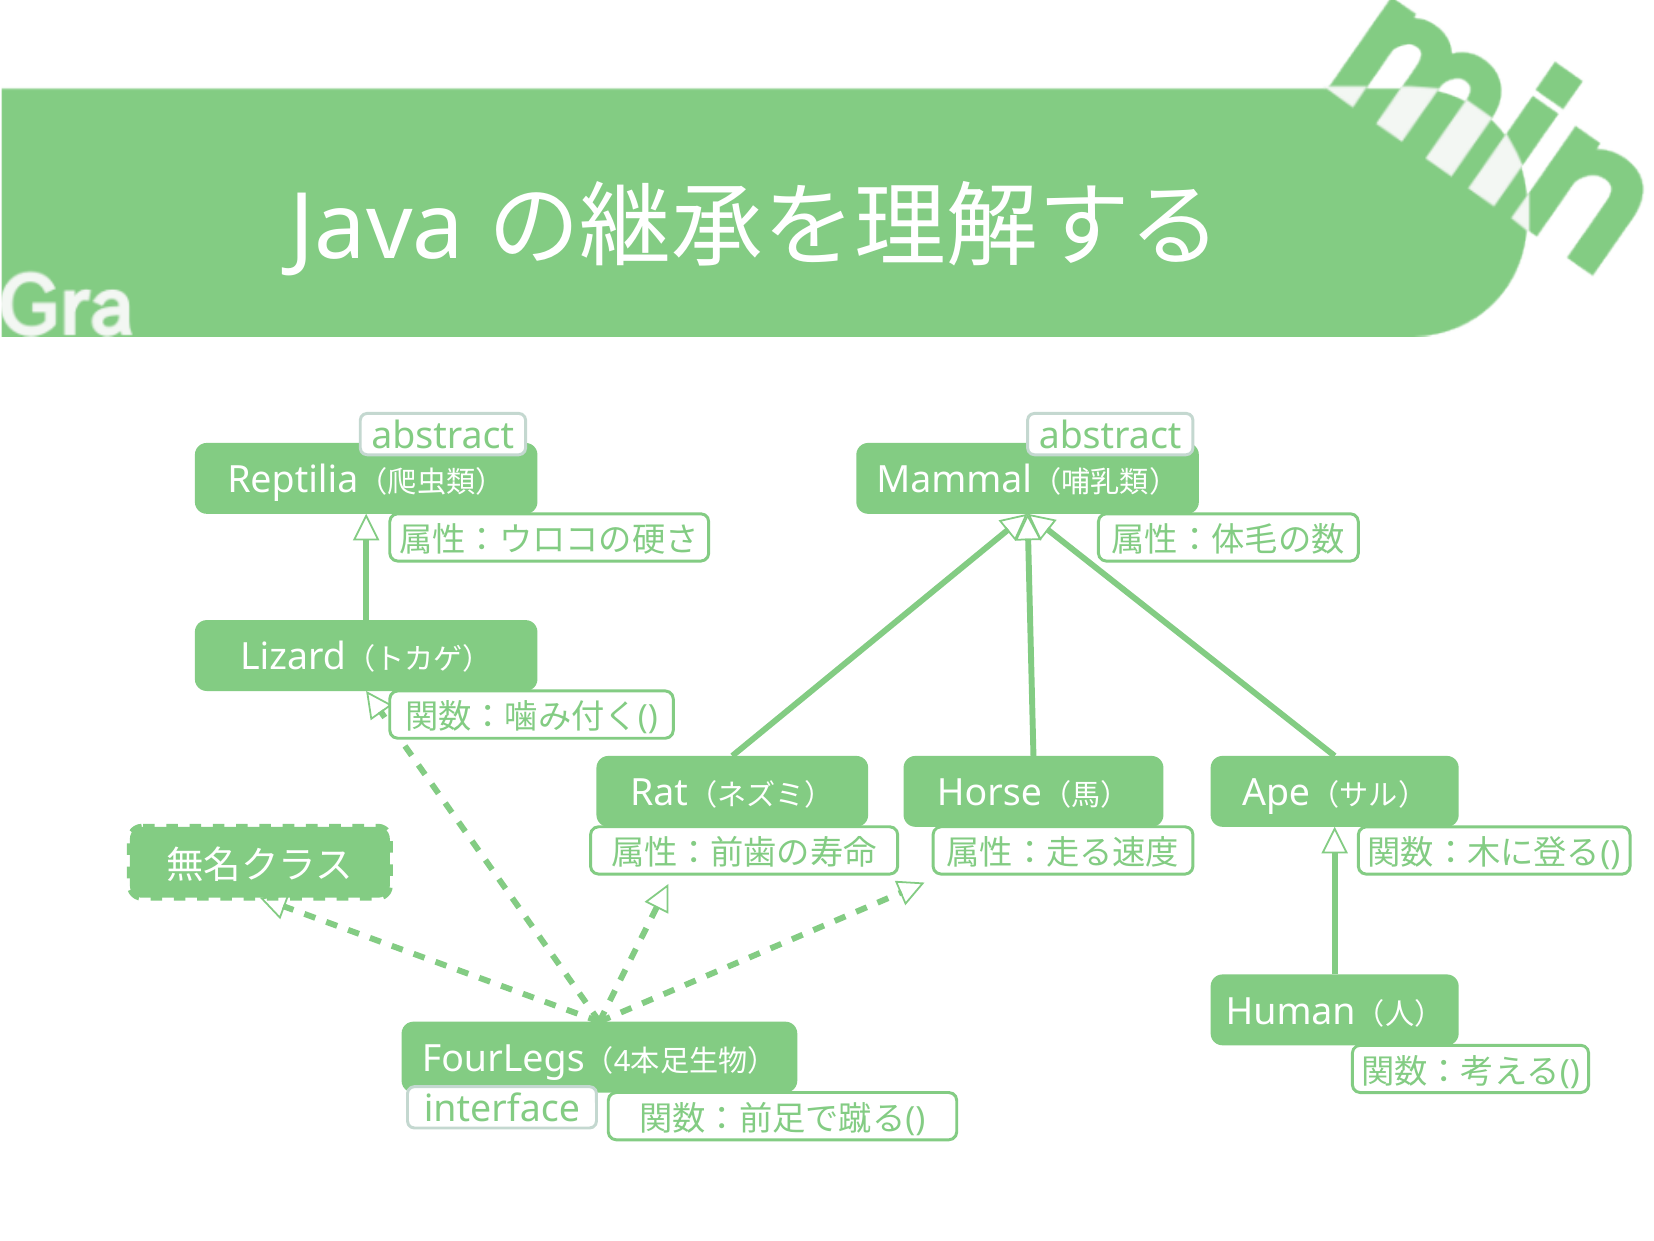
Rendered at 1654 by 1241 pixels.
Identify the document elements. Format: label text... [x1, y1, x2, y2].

text_box 関数：前足で蹴る() [608, 1092, 957, 1140]
text_box Human（人） [1210, 974, 1459, 1046]
text_box Rat（ネズミ） [596, 755, 869, 826]
picture [1, 0, 1654, 337]
text_box 関数：考える() [1352, 1045, 1589, 1093]
text_box 属性：前歯の寿命 [590, 826, 898, 875]
text_box Lizard（トカゲ） [194, 620, 538, 692]
text_box FourLegs（4本足生物） [401, 1021, 798, 1093]
text_box 無名クラス [129, 826, 390, 898]
title Java の継承を理解する [11, 147, 1501, 290]
text_box 属性：走る速度 [933, 826, 1193, 875]
text_box 関数：噛み付く() [389, 690, 674, 739]
text_box 属性：体毛の数 [1098, 513, 1359, 562]
text_box Reptilia（爬虫類） [194, 442, 538, 514]
text_box Horse（馬） [903, 755, 1164, 827]
text_box interface [407, 1086, 597, 1129]
text_box 属性：ウロコの硬さ [389, 513, 709, 562]
text_box Ape（サル） [1210, 755, 1459, 827]
text_box Mammal（哺乳類） [856, 442, 1199, 514]
text_box abstract [360, 413, 526, 455]
text_box 関数：木に登る() [1358, 826, 1631, 875]
text_box abstract [1027, 413, 1193, 455]
